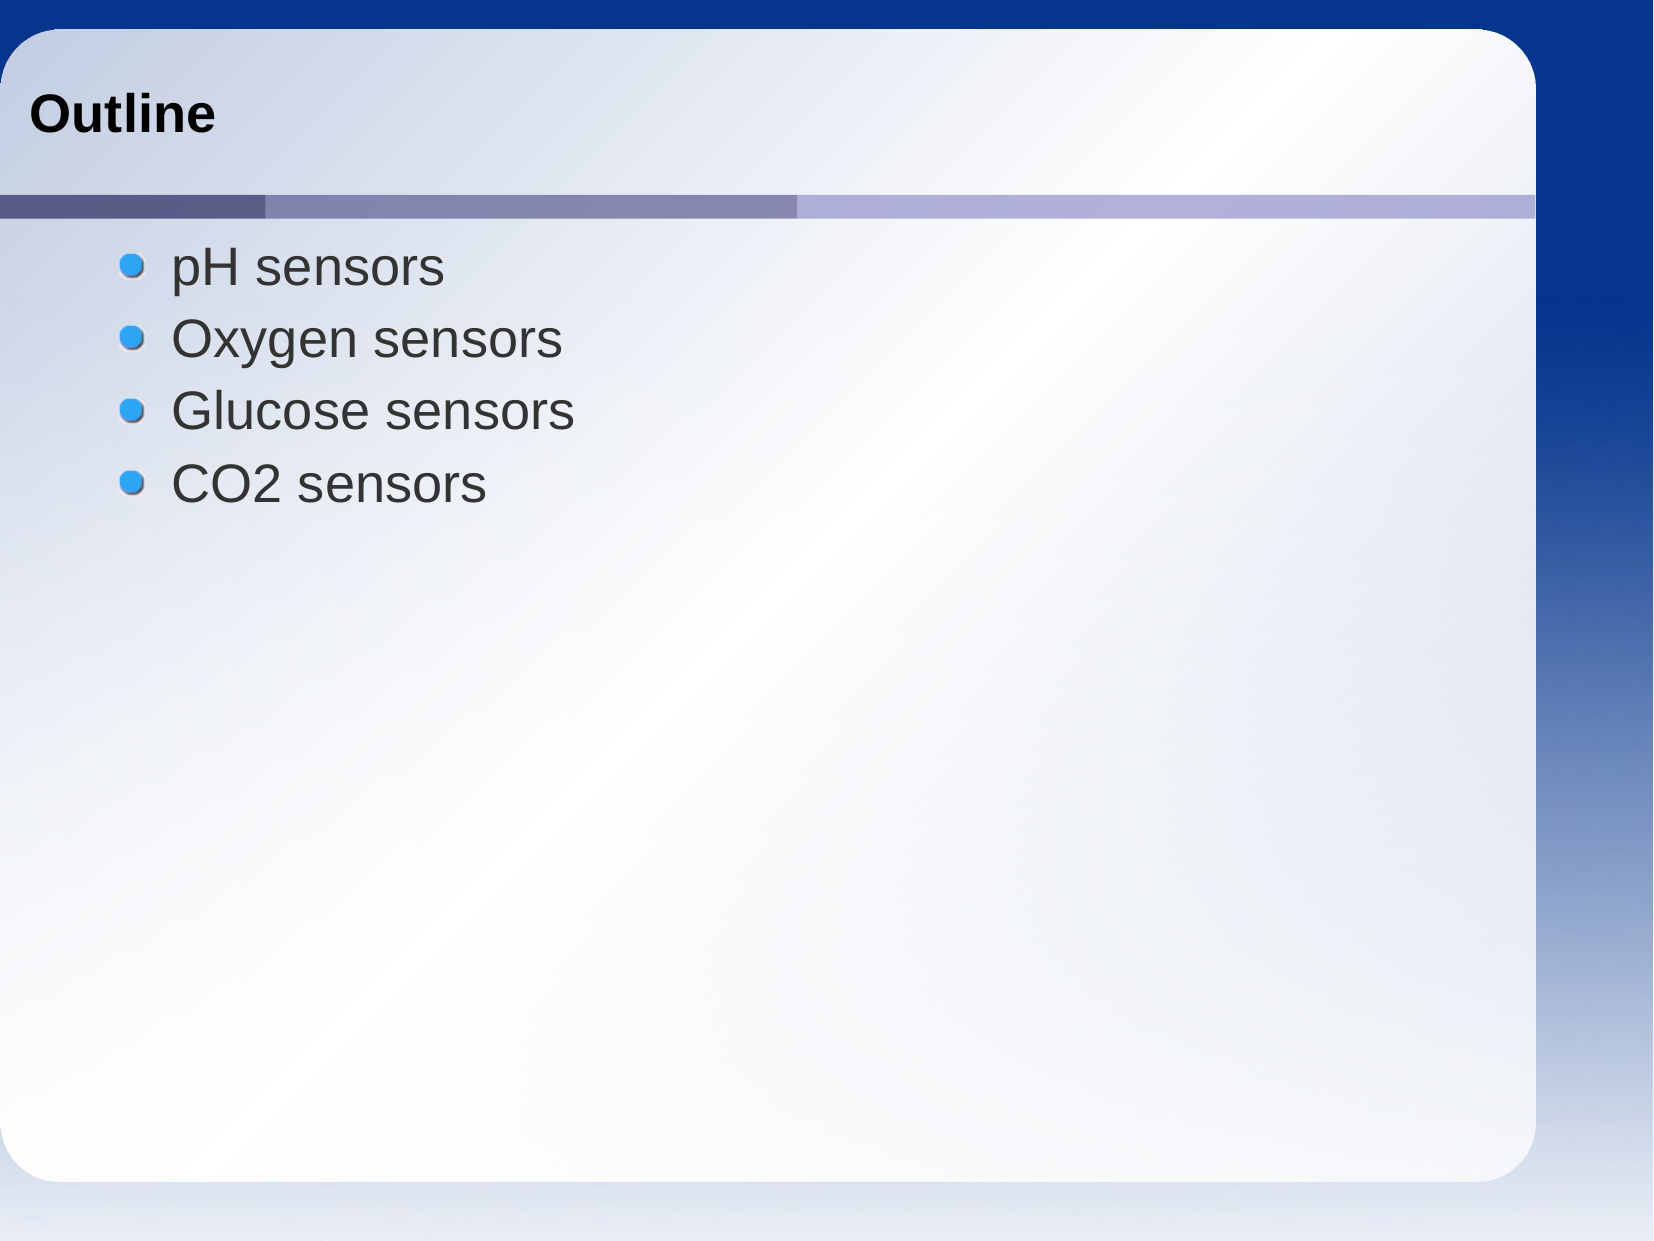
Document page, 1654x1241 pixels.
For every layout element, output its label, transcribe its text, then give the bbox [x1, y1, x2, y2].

picture [0, 0, 1654, 1241]
list pH sensors Oxygen sensors Glucose sensors CO2 sensors [29, 236, 1506, 1152]
title Outline [29, 49, 1506, 178]
